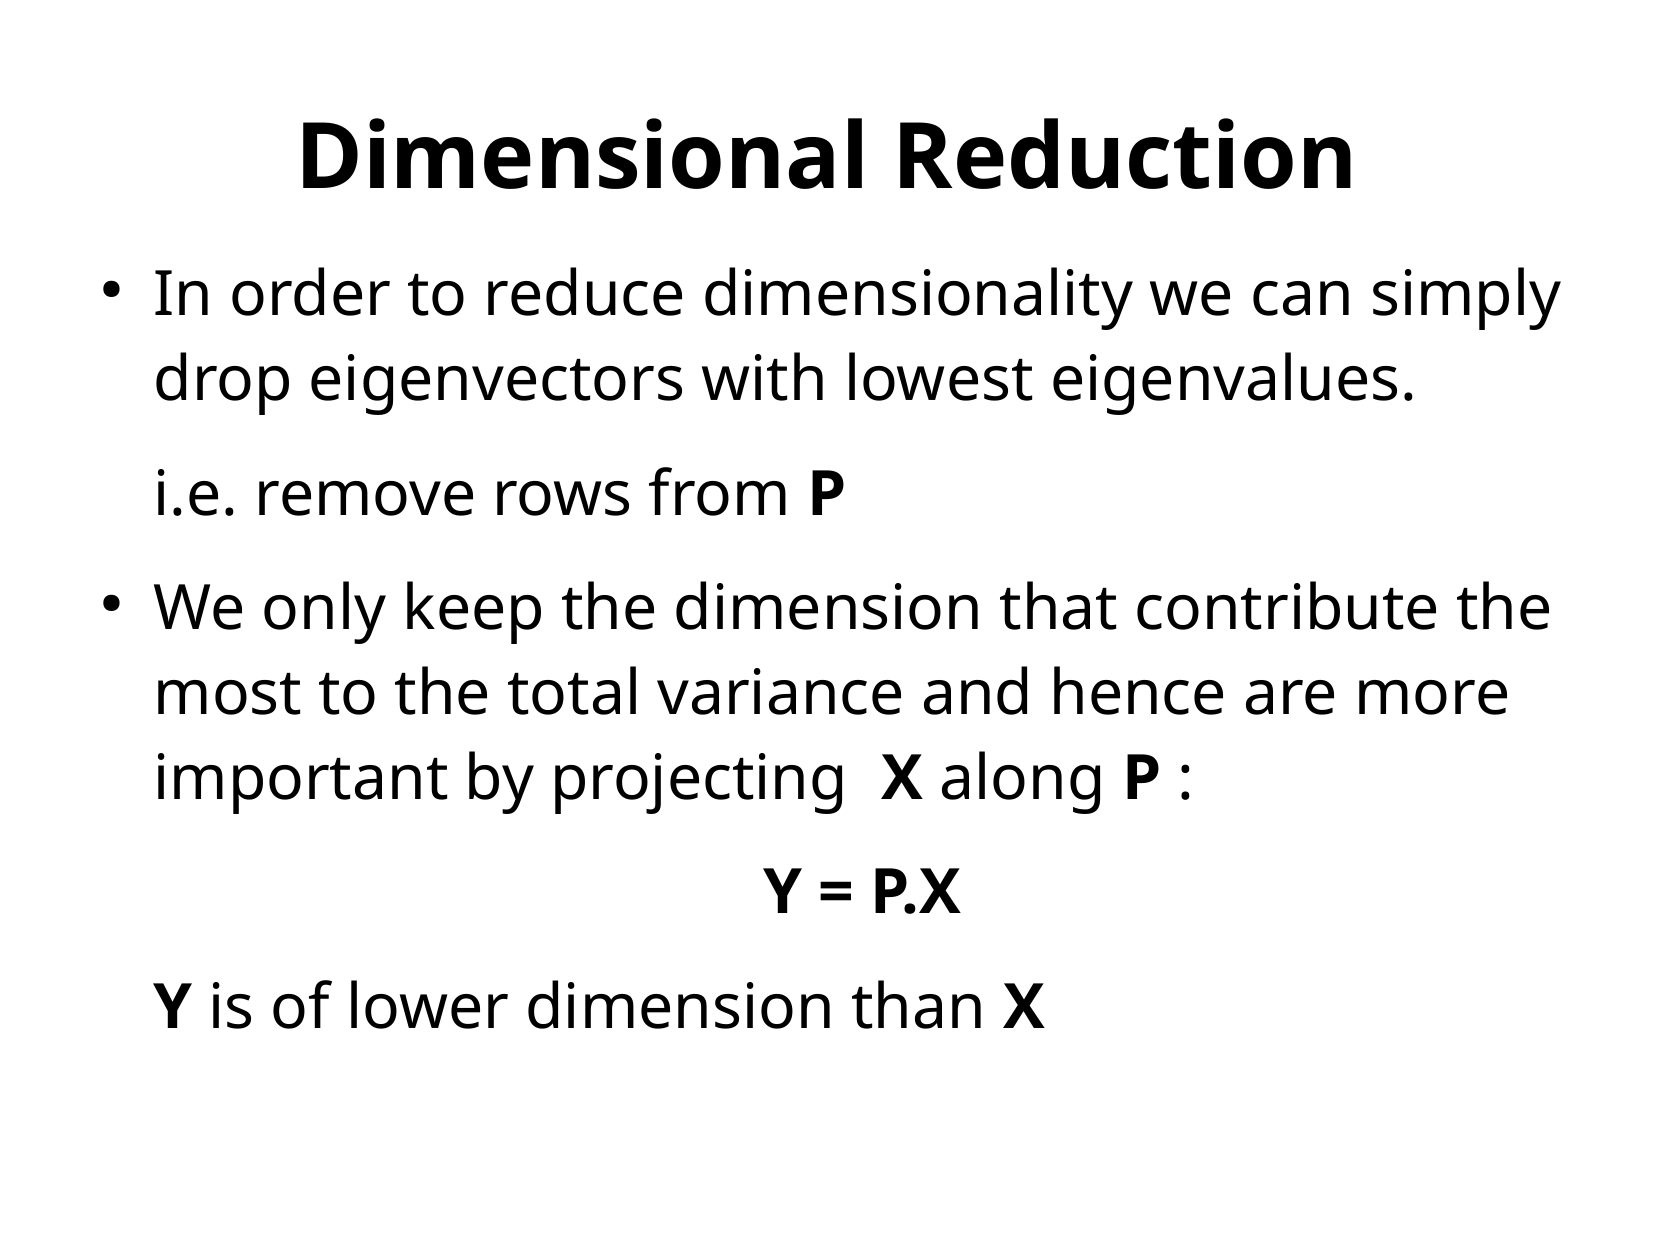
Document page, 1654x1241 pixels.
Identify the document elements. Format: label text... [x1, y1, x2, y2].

title Dimensional Reduction [82, 49, 1571, 248]
list In order to reduce dimensionality we can simply drop eigenvectors with lowest eigenvalues. i.e. remove rows from P We only keep the dimension that contribute the most to the total variance and hence are more important by projecting X along P : Y = P.X Y is of lower dimension than X [82, 248, 1571, 1084]
